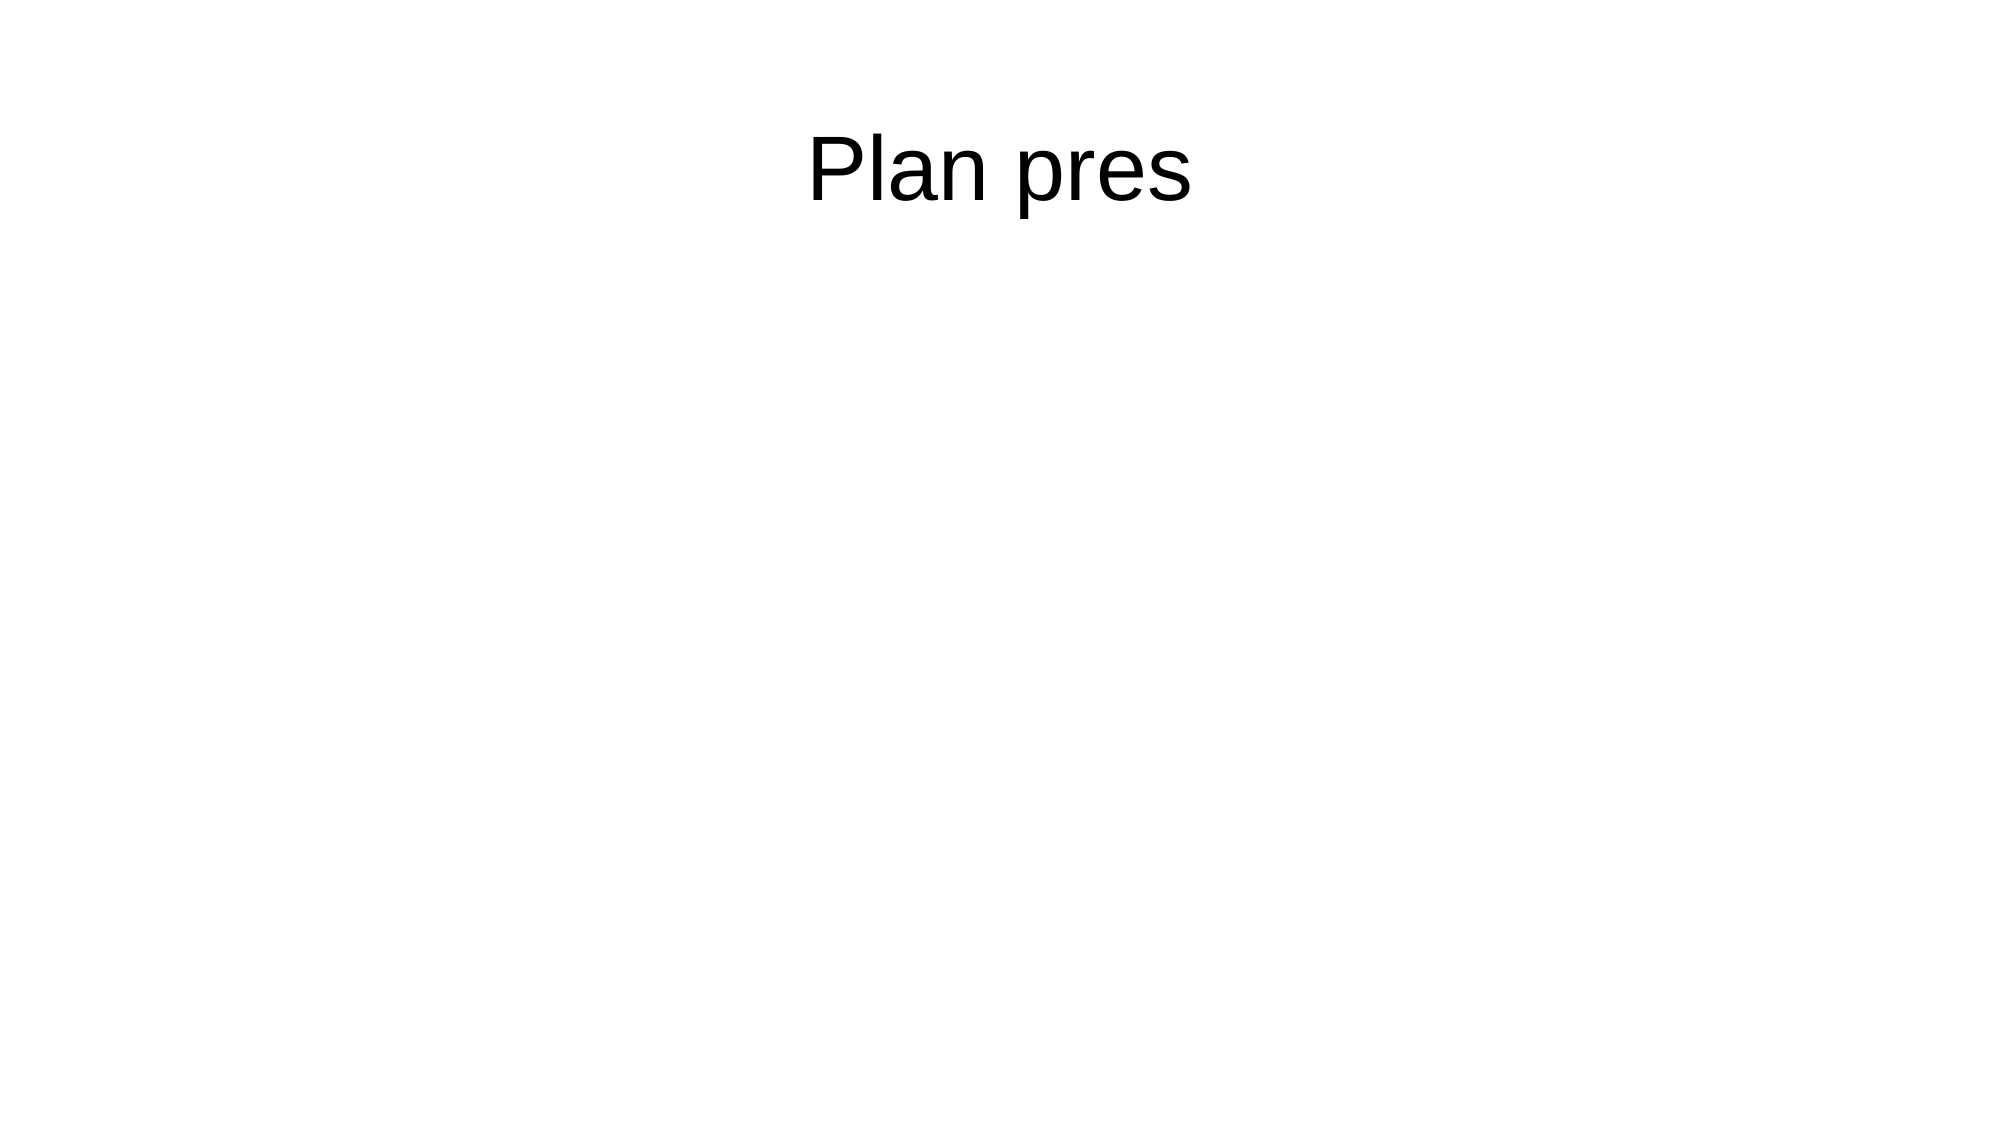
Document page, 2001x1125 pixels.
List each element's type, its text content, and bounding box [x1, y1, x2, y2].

title Plan pres [137, 59, 1863, 278]
